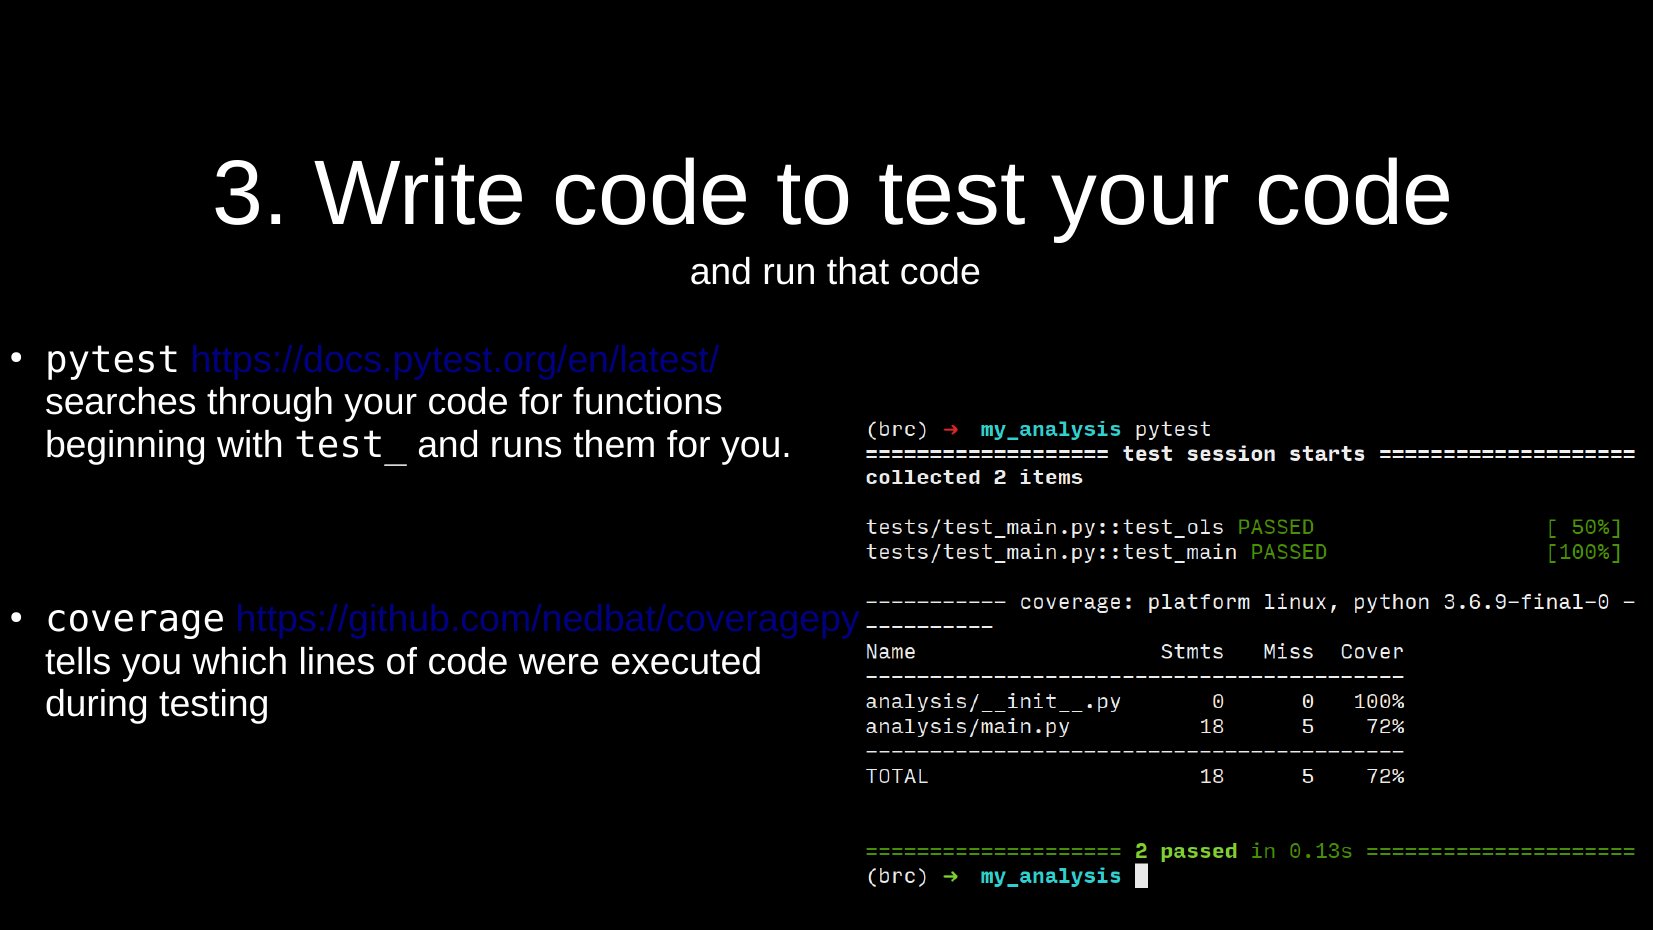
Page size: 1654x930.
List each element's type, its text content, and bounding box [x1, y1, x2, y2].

title 3. Write code to test your code [90, 114, 1578, 271]
text_box and run that code [675, 243, 996, 301]
text_box pytest https://docs.pytest.org/en/latest/ searches through your code for functions beginning with test_ and runs them for you. coverage https://github.com/nedbat/coveragepy tells you which lines of code were executed during testing [0, 330, 886, 826]
picture [864, 417, 1636, 888]
